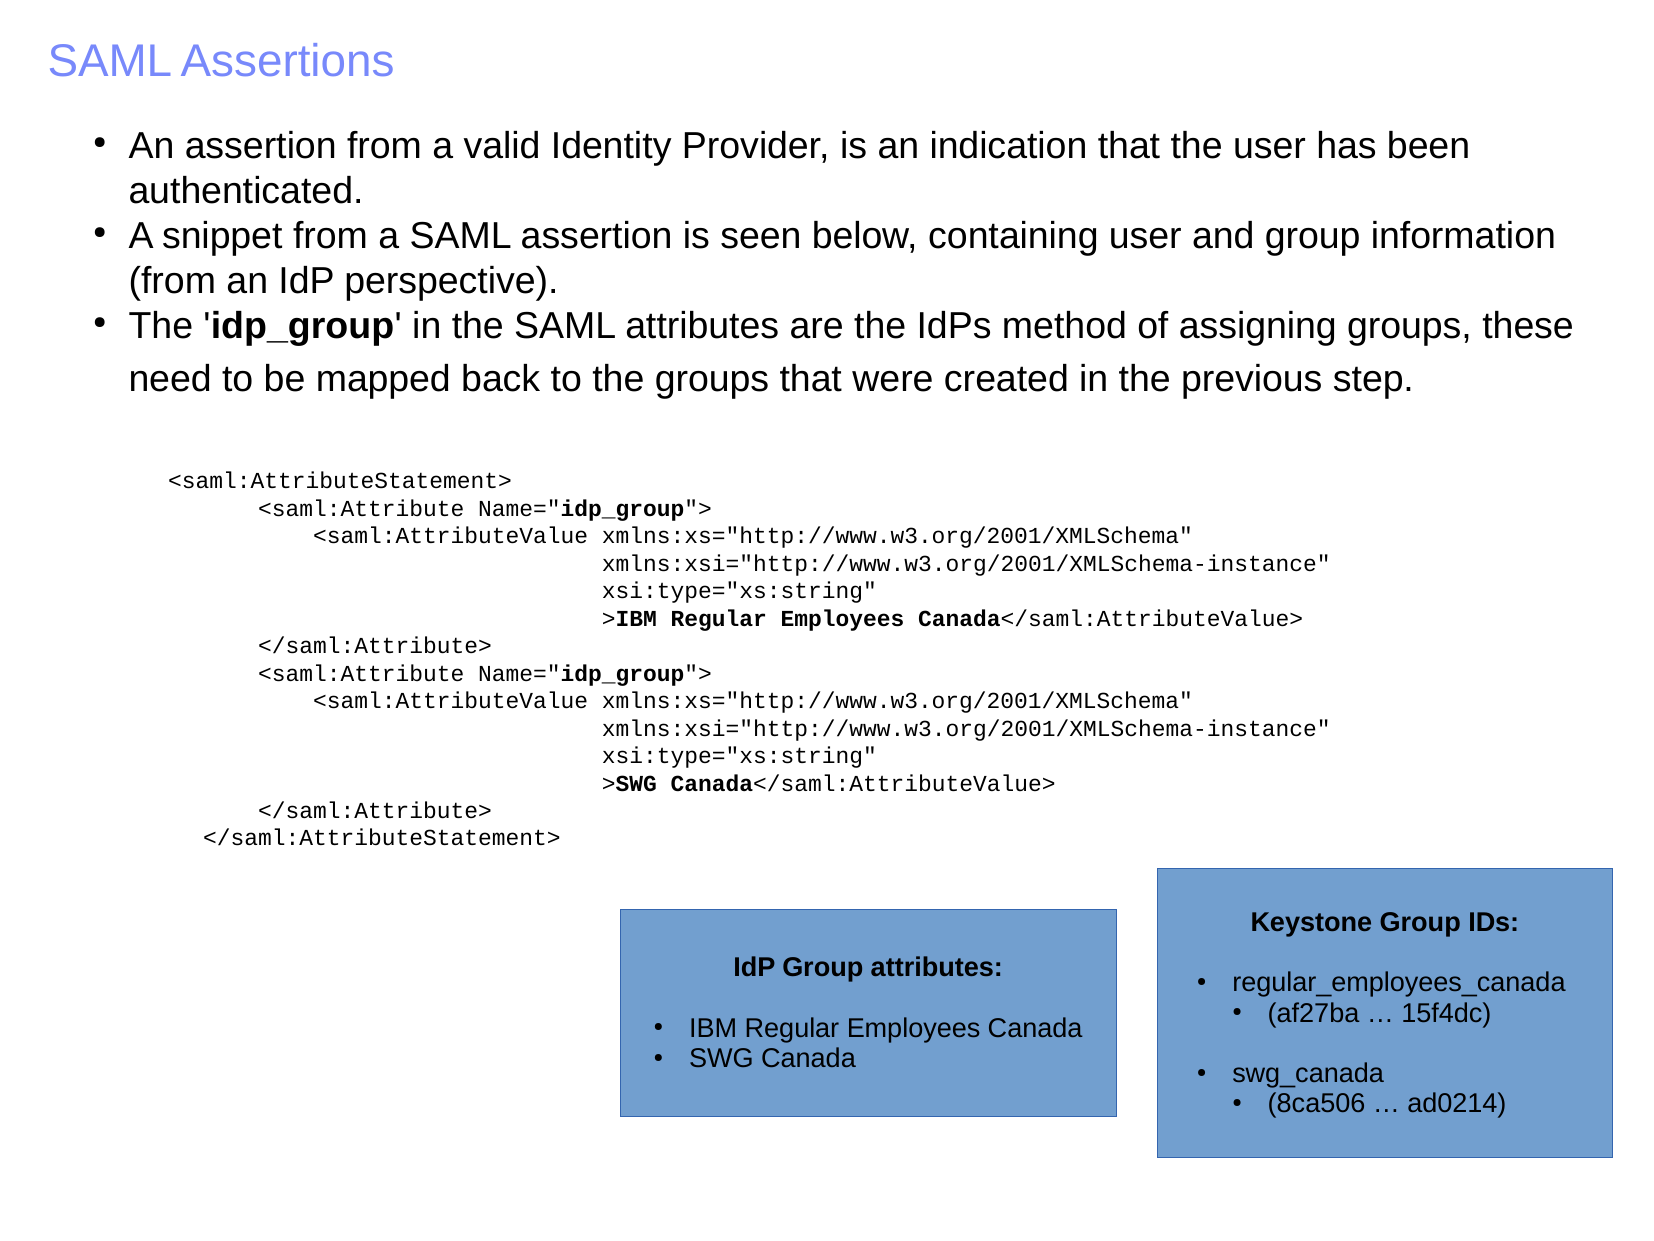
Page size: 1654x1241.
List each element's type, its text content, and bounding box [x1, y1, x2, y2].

text_box An assertion from a valid Identity Provider, is an indication that the user has been authenticated. A snippet from a SAML assertion is seen below, containing user and group information (from an IdP perspective). The 'idp_group' in the SAML attributes are the IdPs method of assigning groups, these need to be mapped back to the groups that were created in the previous step. <saml:AttributeStatement> <saml:Attribute Name="idp_group"> <saml:AttributeValue xmlns:xs="http://www.w3.org/2001/XMLSchema" xmlns:xsi="http://www.w3.org/2001/XMLSchema-instance" xsi:type="xs:string" >IBM Regular Employees Canada</saml:AttributeValue> </saml:Attribute> <saml:Attribute Name="idp_group"> <saml:AttributeValue xmlns:xs="http://www.w3.org/2001/XMLSchema" xmlns:xsi="http://www.w3.org/2001/XMLSchema-instance" xsi:type="xs:string" >SWG Canada</saml:AttributeValue> </saml:Attribute> </saml:AttributeStatement> [42, 113, 1613, 859]
text_box Keystone Group IDs: regular_employees_canada (af27ba … 15f4dc) swg_canada (8ca506 … ad0214) [1157, 868, 1613, 1158]
text_box IdP Group attributes: IBM Regular Employees Canada SWG Canada [620, 909, 1117, 1117]
text_box SAML Assertions [32, 29, 1604, 102]
